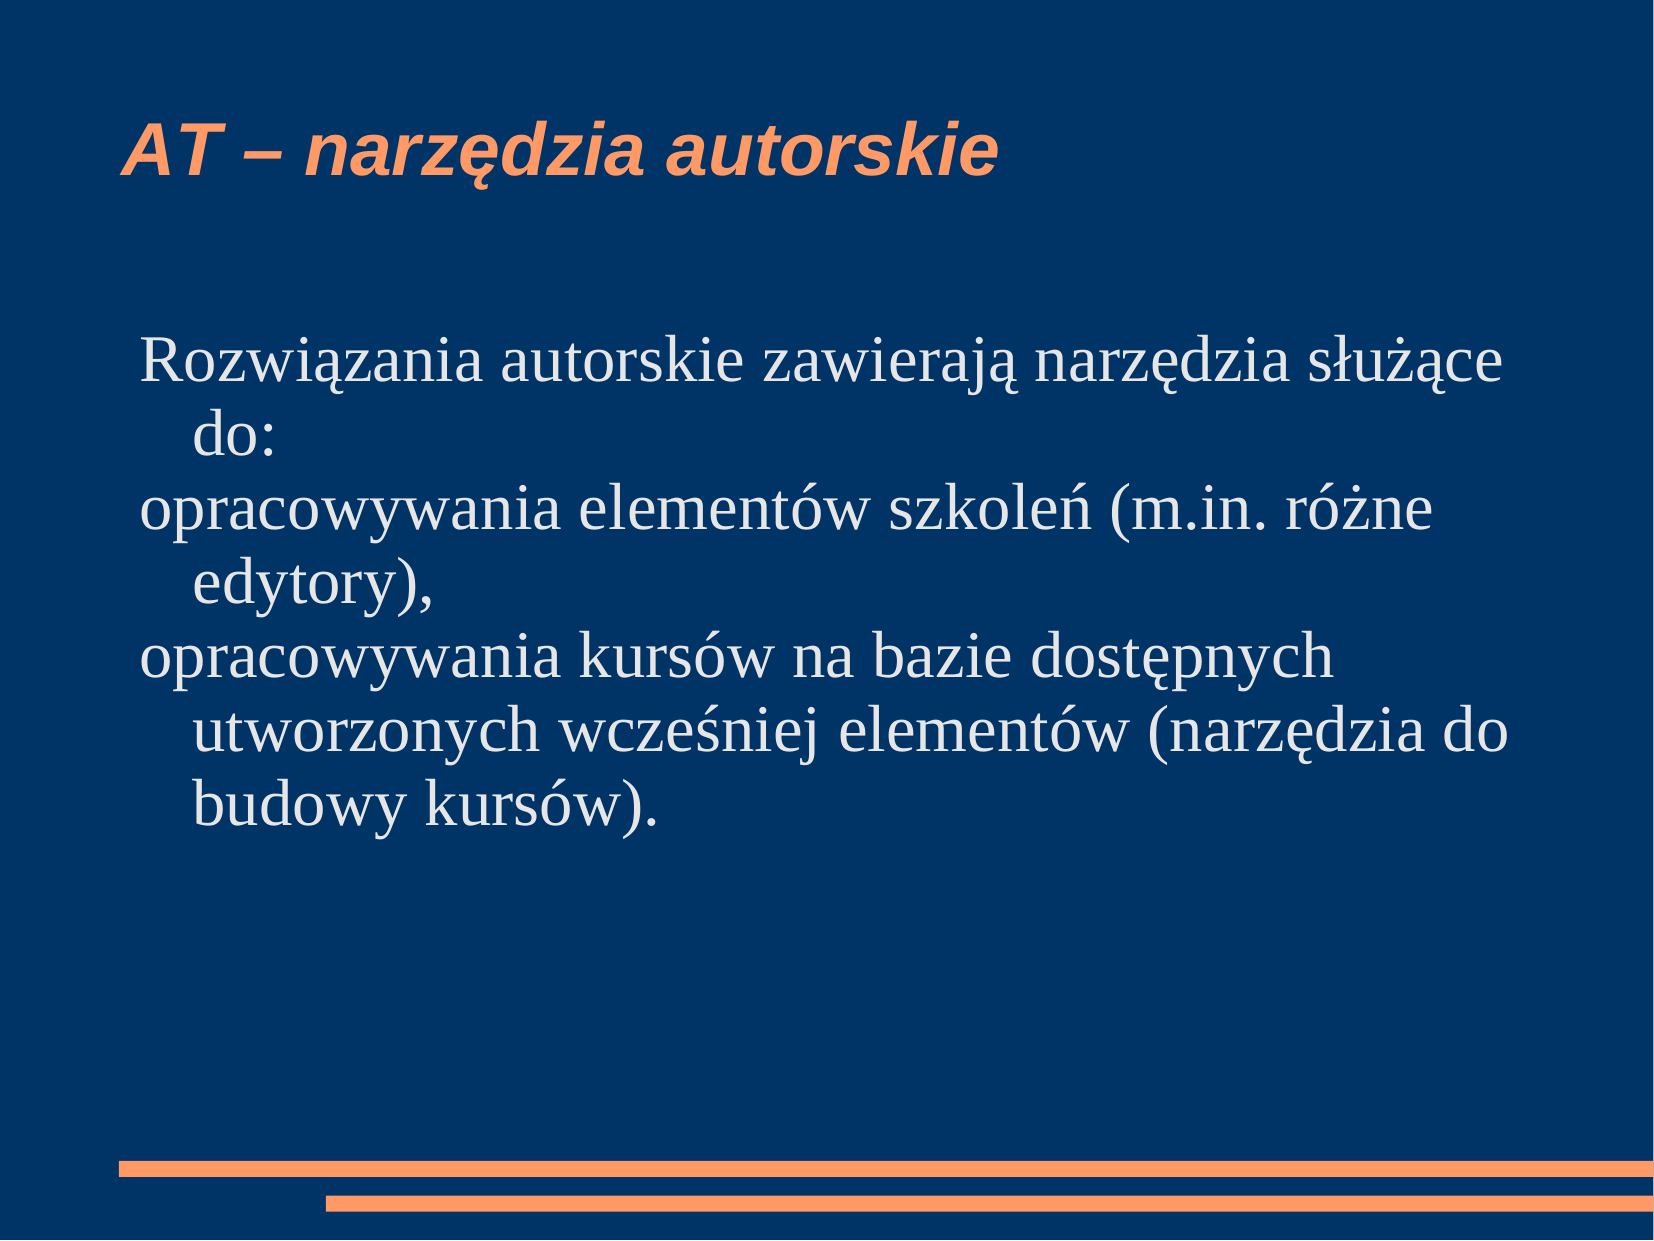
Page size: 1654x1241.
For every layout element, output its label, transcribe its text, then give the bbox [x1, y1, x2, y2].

list Rozwiązania autorskie zawierają narzędzia służące do: opracowywania elementów szkoleń (m.in. różne edytory), opracowywania kursów na bazie dostępnych utworzonych wcześniej elementów (narzędzia do budowy kursów). [121, 322, 1561, 1118]
title AT – narzędzia autorskie [121, 53, 1534, 247]
